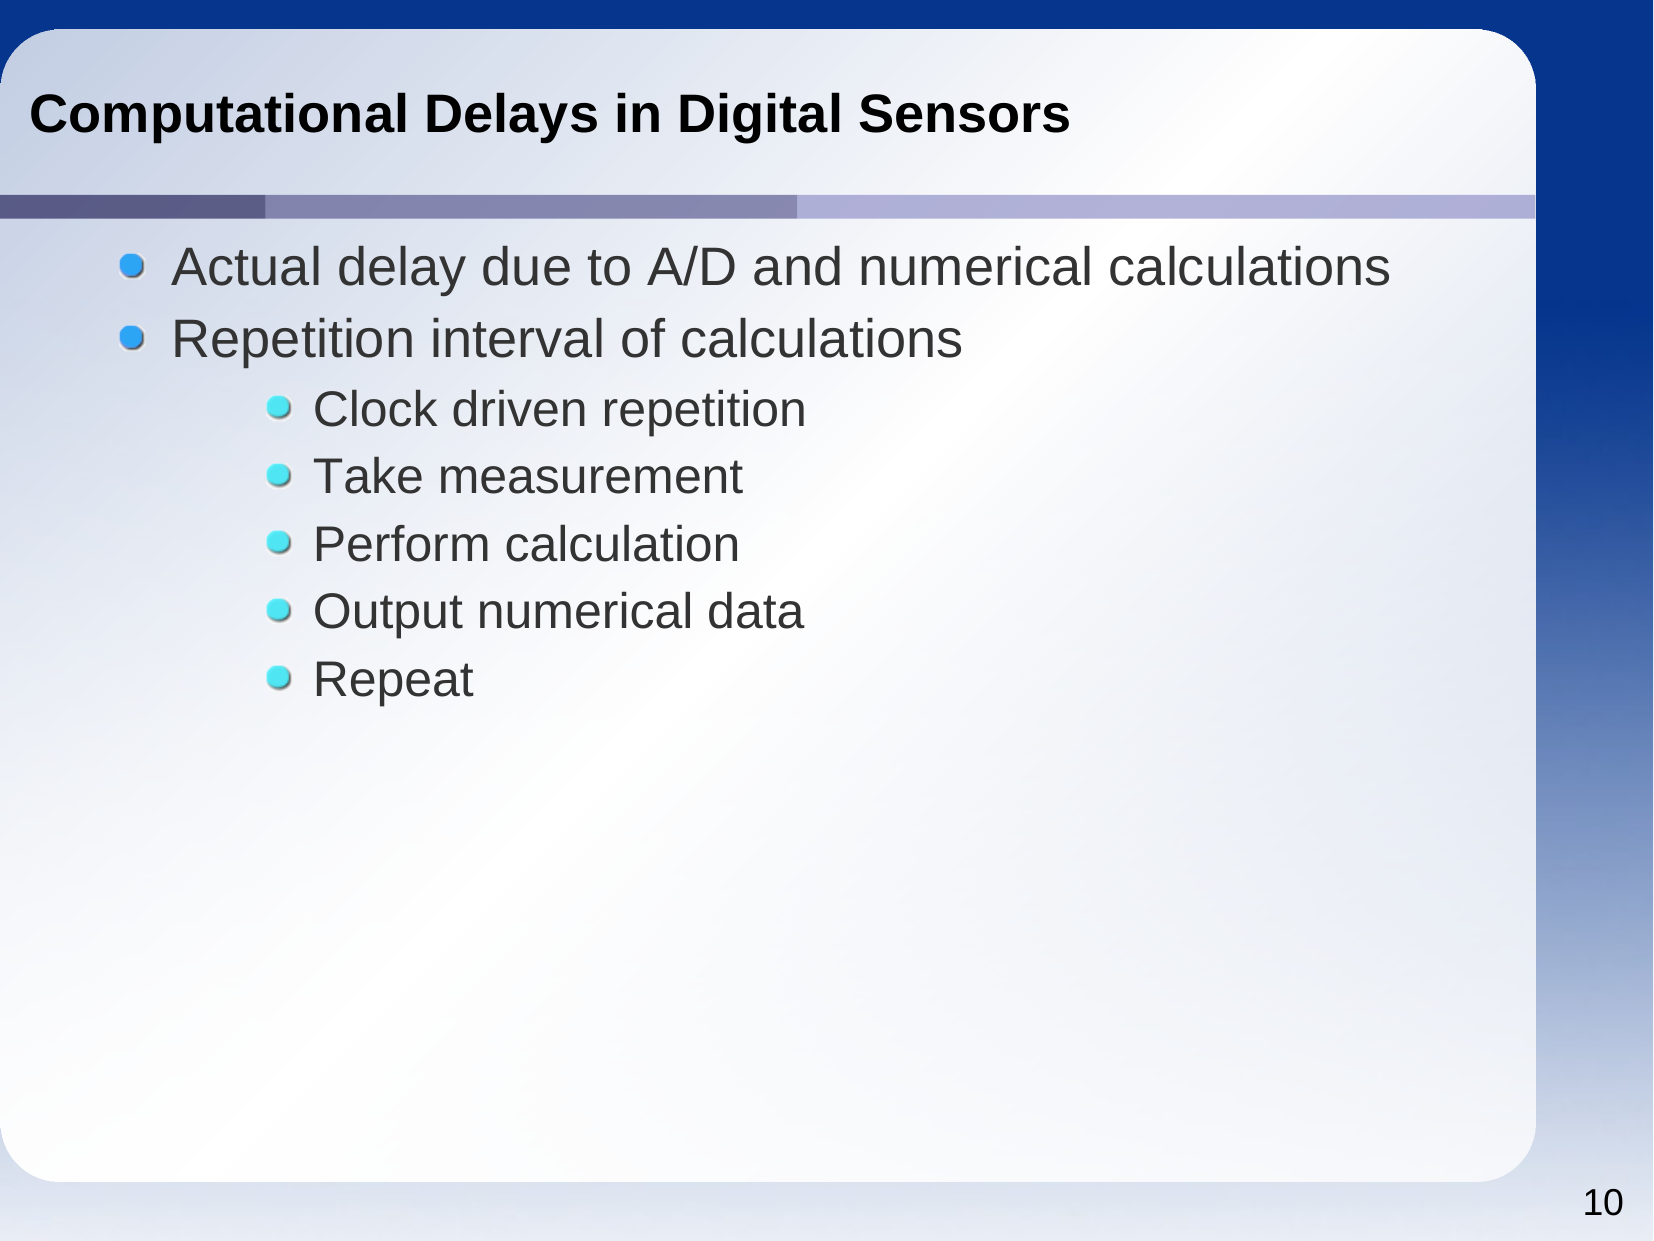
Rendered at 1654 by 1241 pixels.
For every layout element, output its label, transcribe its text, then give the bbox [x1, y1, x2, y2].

title Computational Delays in Digital Sensors [29, 49, 1506, 178]
list Actual delay due to A/D and numerical calculations Repetition interval of calculations Clock driven repetition Take measurement Perform calculation Output numerical data Repeat [29, 236, 1506, 871]
picture [0, 0, 1654, 1241]
